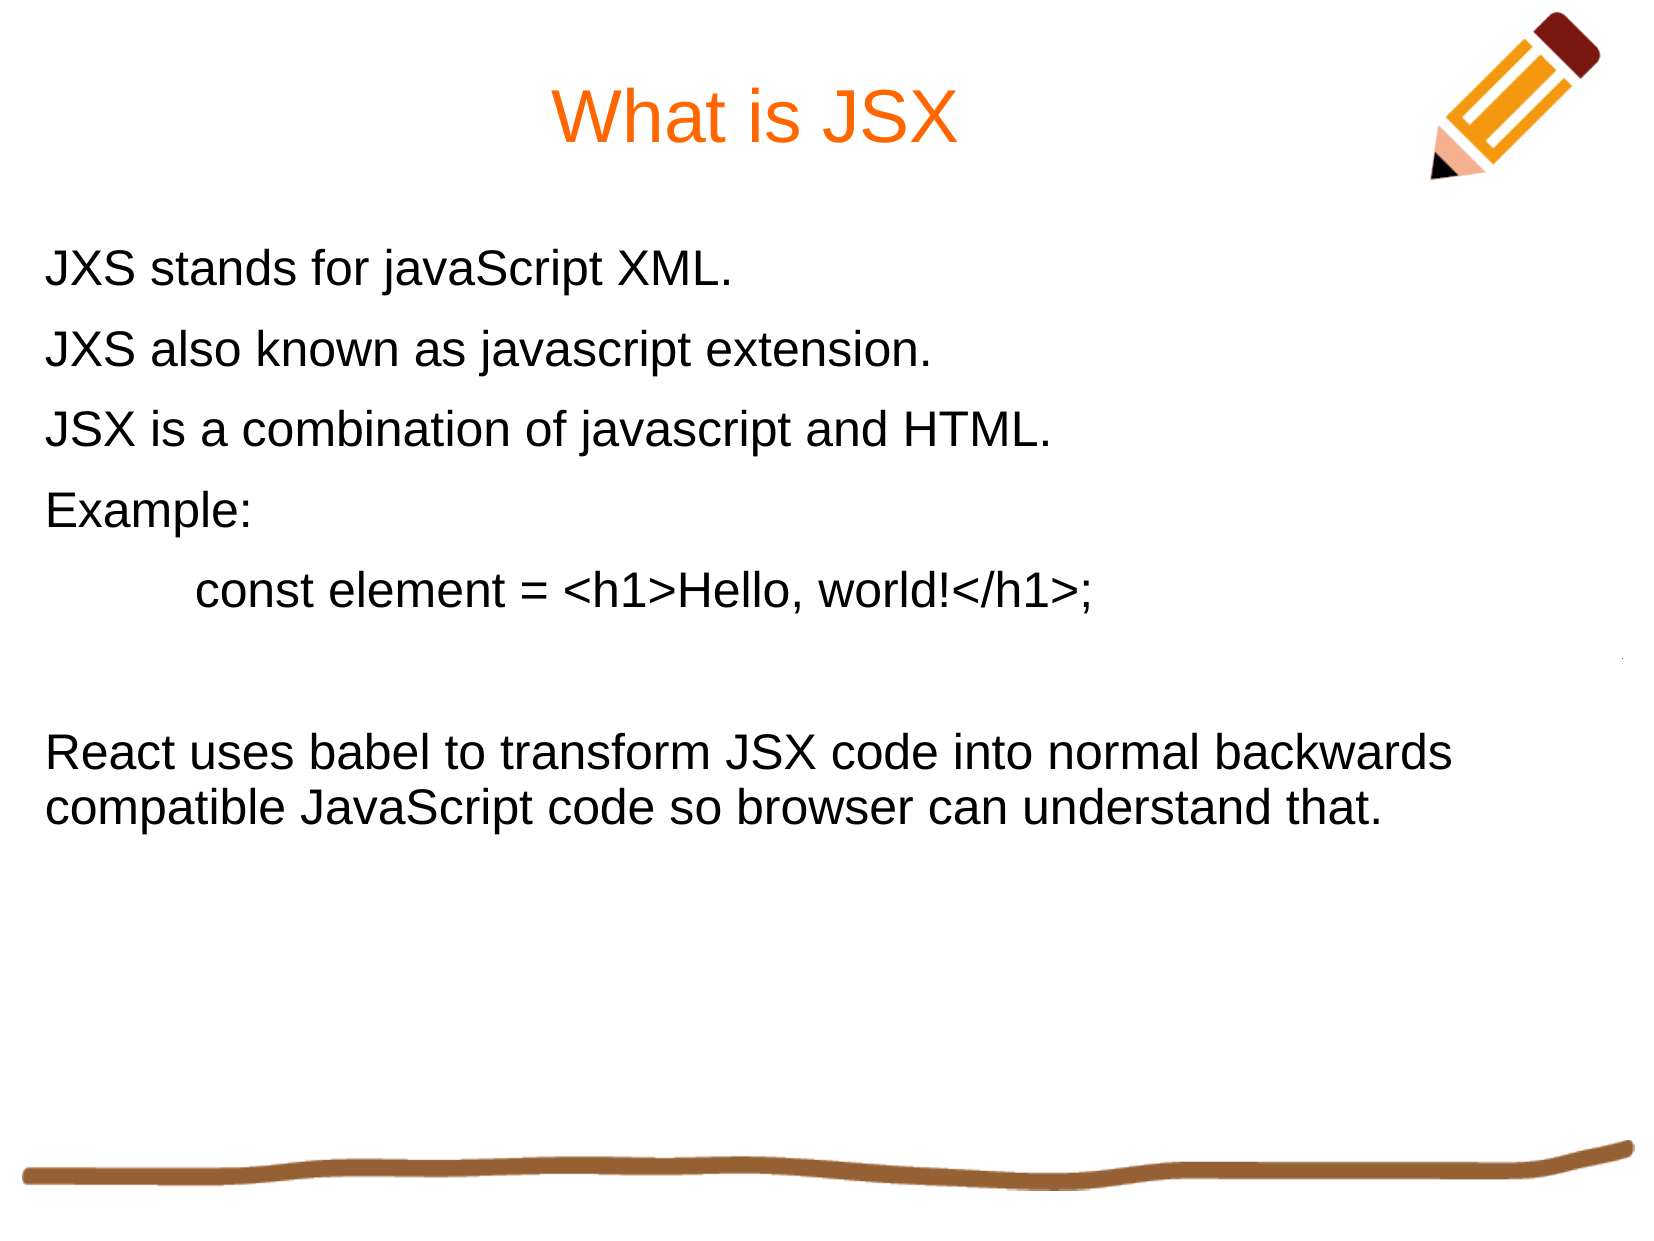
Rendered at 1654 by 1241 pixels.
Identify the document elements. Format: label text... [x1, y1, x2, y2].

title What is JSX [82, 55, 1430, 178]
picture [1430, 12, 1601, 181]
text_box JXS stands for javaScript XML. JXS also known as javascript extension. JSX is a combination of javascript and HTML. Example: const element = <h1>Hello, world!</h1>; React uses babel to transform JSX code into normal backwards compatible JavaScript code so browser can understand that. [30, 233, 1623, 1085]
picture [22, 1140, 1635, 1191]
